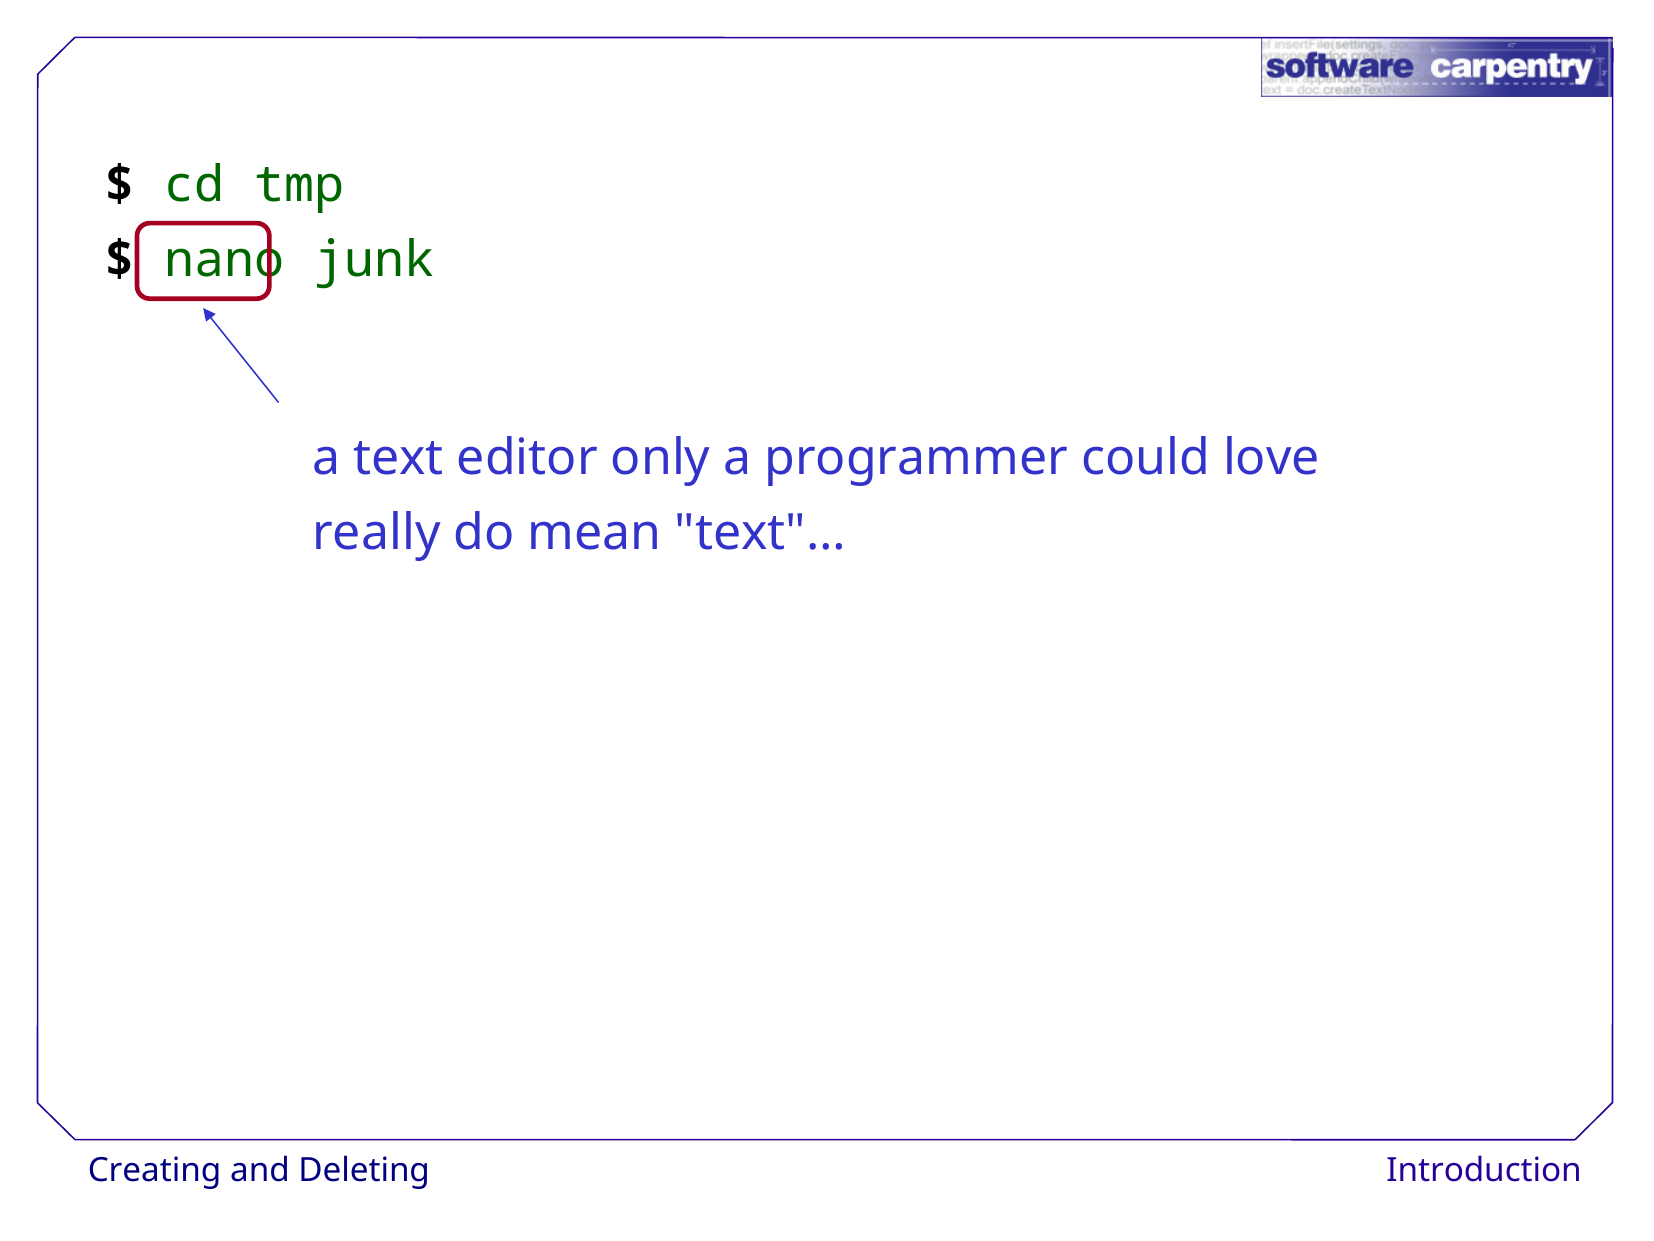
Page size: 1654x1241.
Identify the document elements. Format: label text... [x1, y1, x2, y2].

text_box $ cd tmp $ nano junk [89, 128, 1512, 1037]
text_box a text editor only a programmer could love really do mean "text"… [297, 402, 1309, 573]
picture [1261, 39, 1613, 97]
